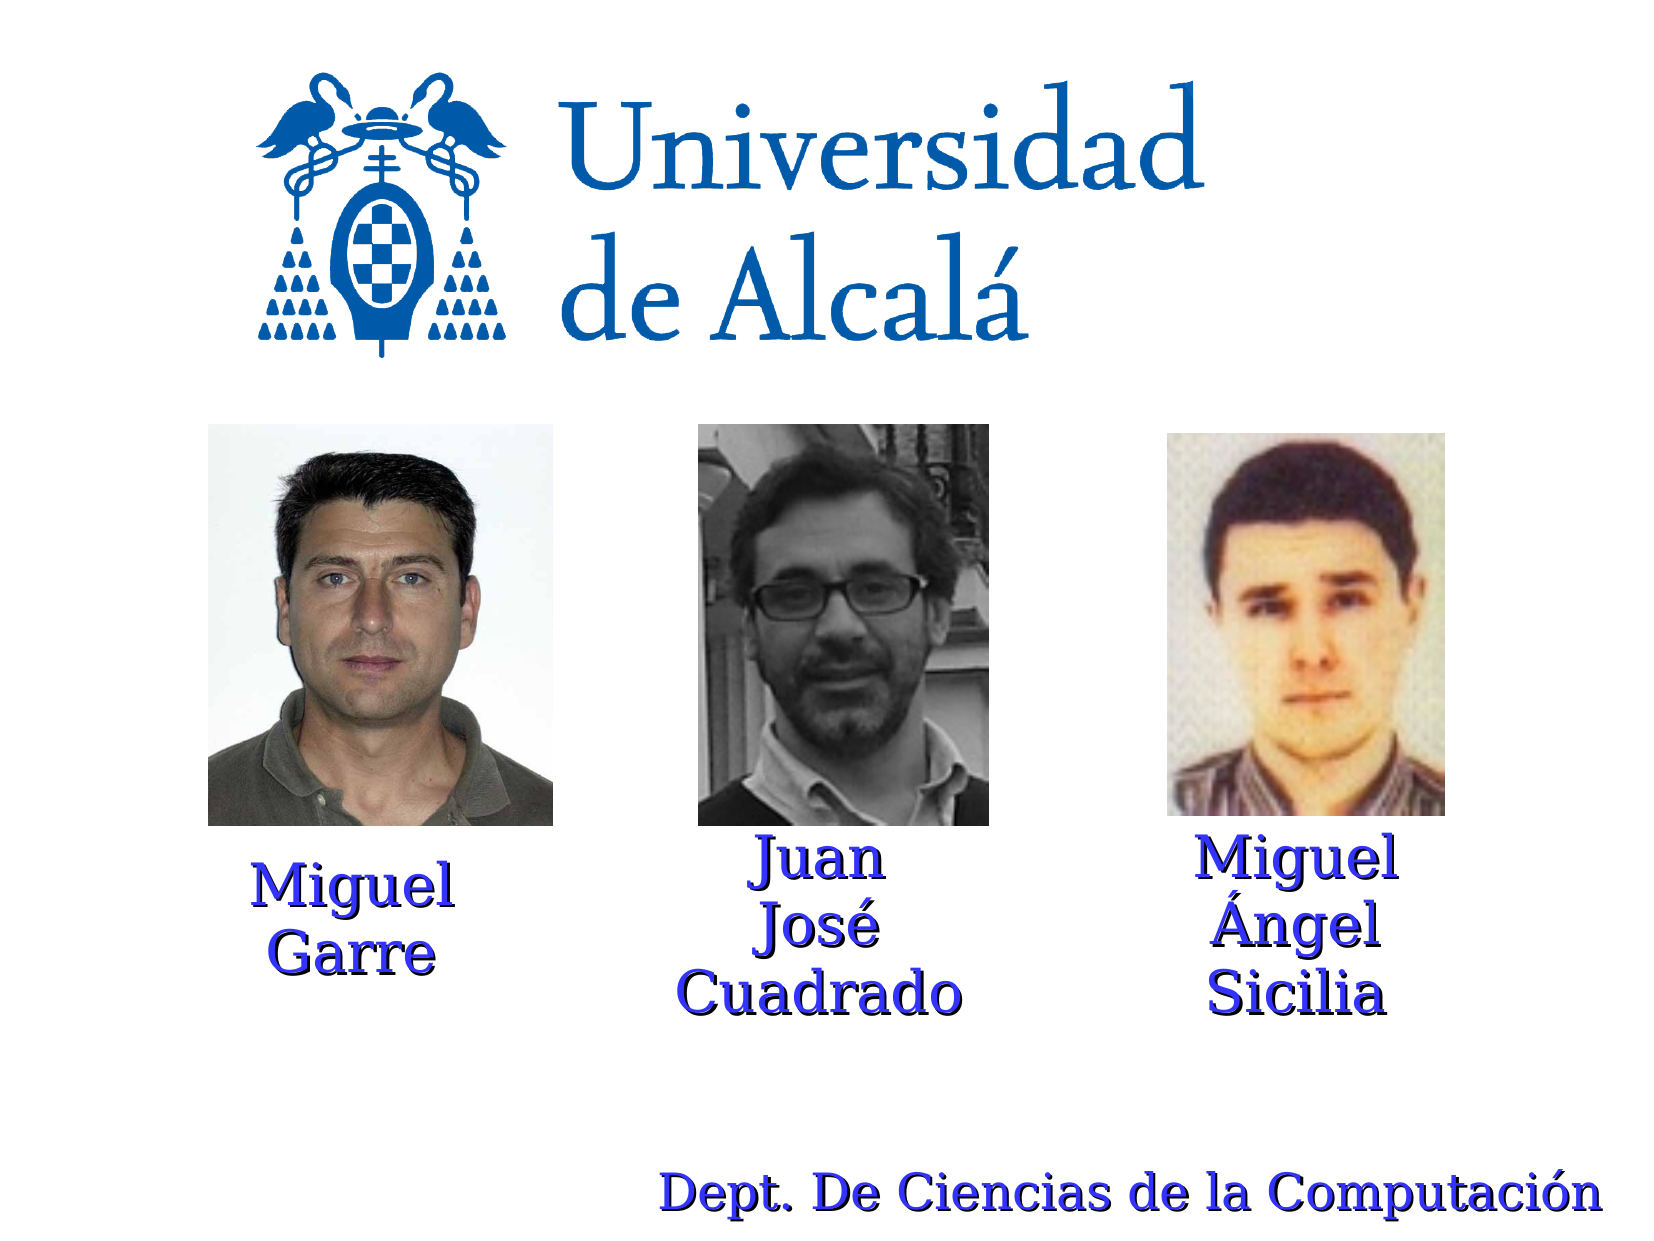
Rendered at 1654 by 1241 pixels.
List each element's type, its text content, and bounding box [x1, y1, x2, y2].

text_box Miguel Ángel Sicilia [1177, 815, 1421, 1155]
picture [256, 72, 1205, 358]
text_box Juan José Cuadrado [659, 815, 997, 1102]
picture [208, 424, 553, 826]
text_box Dept. De Ciencias de la Computación [642, 1155, 1619, 1229]
text_box Miguel Garre [233, 843, 482, 1062]
picture [698, 424, 989, 815]
picture [1167, 433, 1445, 816]
